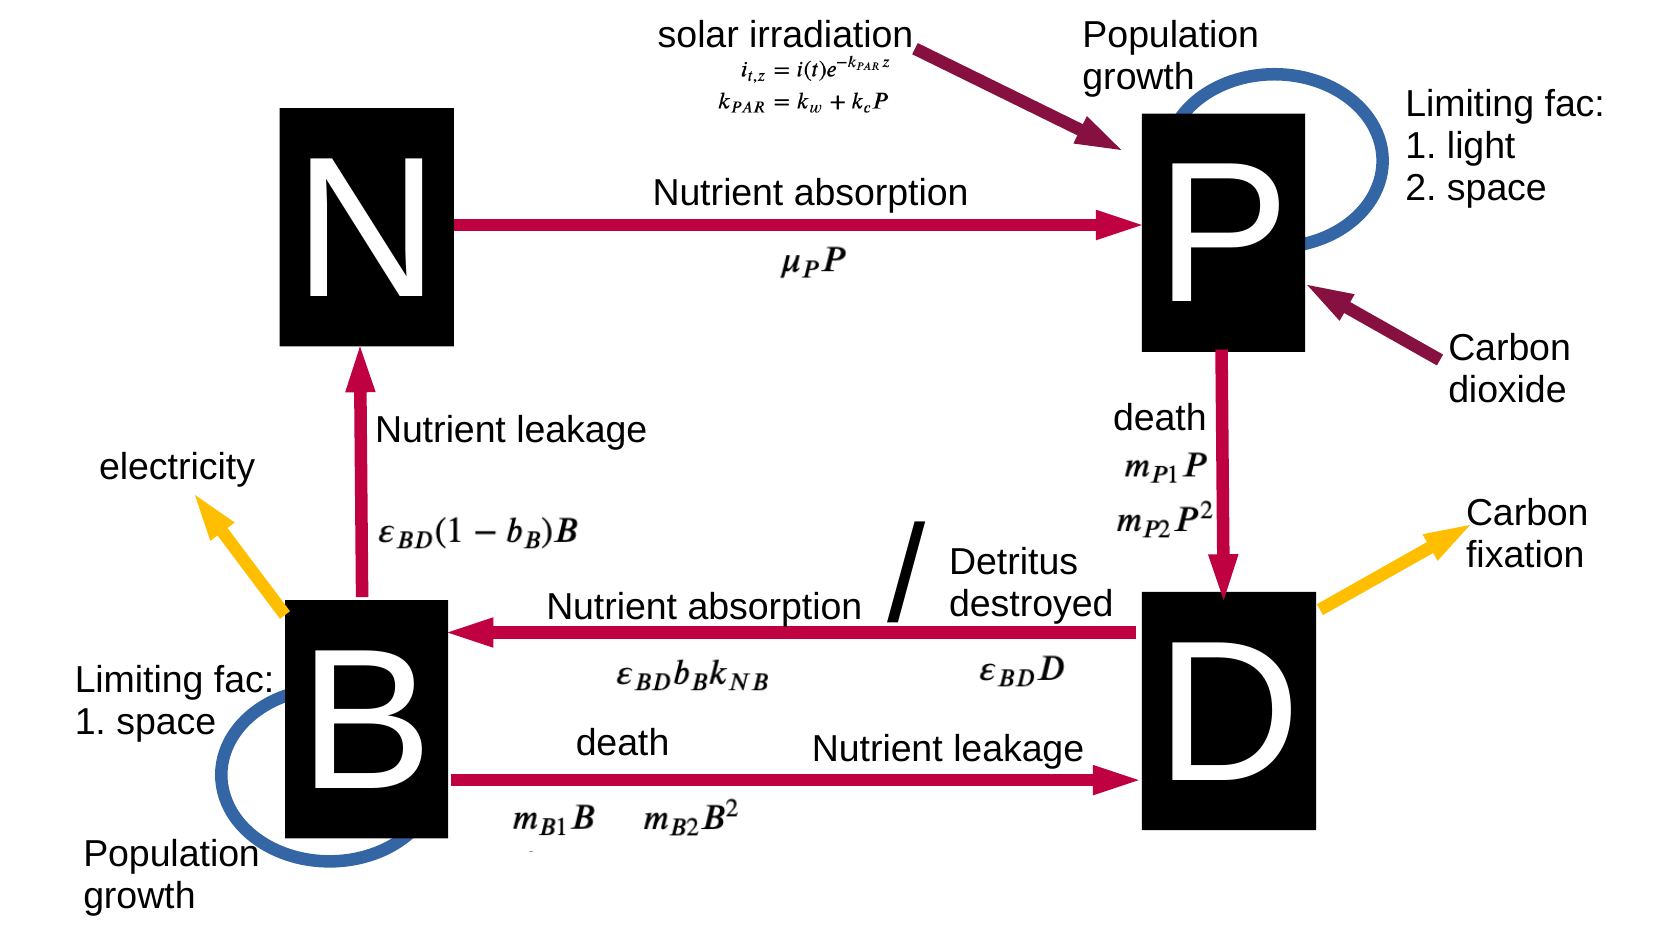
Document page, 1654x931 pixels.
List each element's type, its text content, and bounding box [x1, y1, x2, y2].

picture [701, 64, 904, 121]
text_box Nutrient absorption [637, 164, 984, 222]
picture [371, 506, 584, 561]
text_box N [279, 108, 454, 347]
picture [1118, 445, 1211, 489]
text_box Nutrient leakage [797, 719, 1100, 777]
text_box death [561, 713, 685, 771]
text_box Carbon fixation [1451, 484, 1604, 583]
text_box D [1141, 591, 1317, 831]
text_box B [285, 600, 449, 839]
text_box Limiting fac: 1. light 2. space [1390, 75, 1621, 216]
text_box Population growth [1067, 5, 1276, 105]
text_box Limiting fac: 1. space [60, 651, 290, 751]
picture [971, 646, 1072, 697]
text_box Carbon dioxide [1433, 318, 1586, 418]
text_box Population growth [68, 825, 276, 924]
picture [1106, 495, 1215, 548]
picture [502, 795, 599, 852]
text_box electricity [84, 438, 271, 496]
picture [771, 237, 852, 284]
text_box P [1141, 113, 1306, 352]
text_box Nutrient leakage [360, 400, 663, 458]
text_box Detritus destroyed [942, 532, 1129, 632]
text_box / [873, 489, 942, 658]
text_box solar irradiation [642, 6, 928, 64]
text_box death [1098, 388, 1222, 446]
text_box Nutrient absorption [531, 577, 873, 635]
picture [608, 646, 771, 705]
picture [636, 791, 743, 847]
